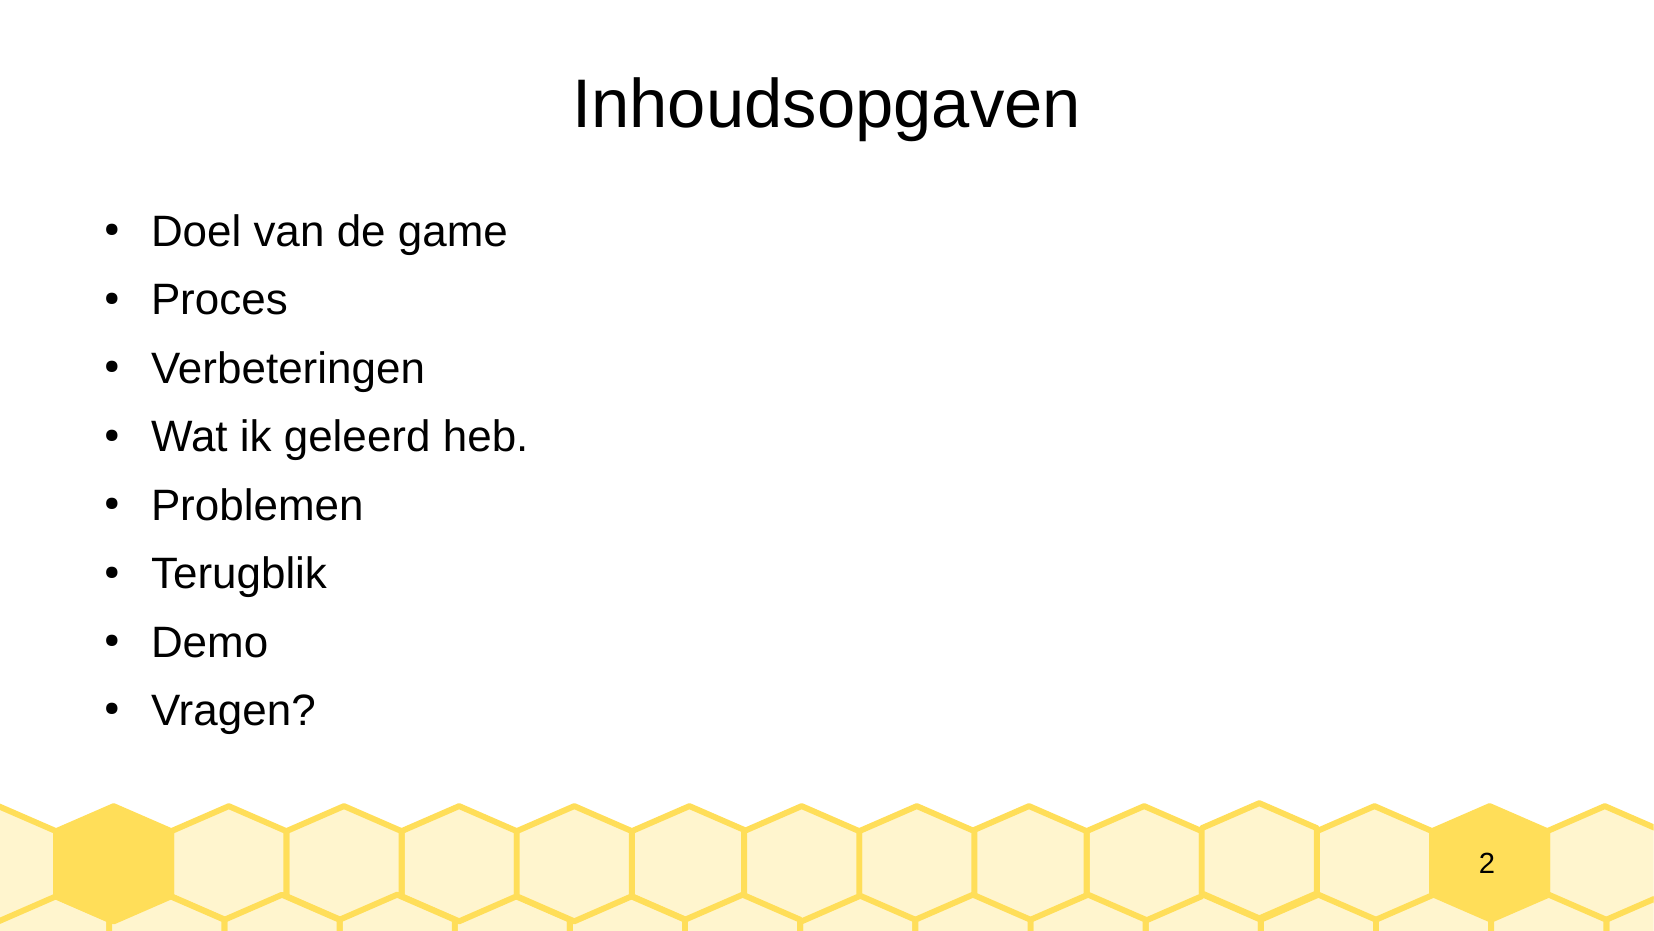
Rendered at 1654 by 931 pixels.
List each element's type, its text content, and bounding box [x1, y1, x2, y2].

title Inhoudsopgaven [88, 29, 1565, 178]
list Doel van de game Proces Verbeteringen Wat ik geleerd heb. Problemen Terugblik Demo Vragen? [88, 206, 1565, 739]
